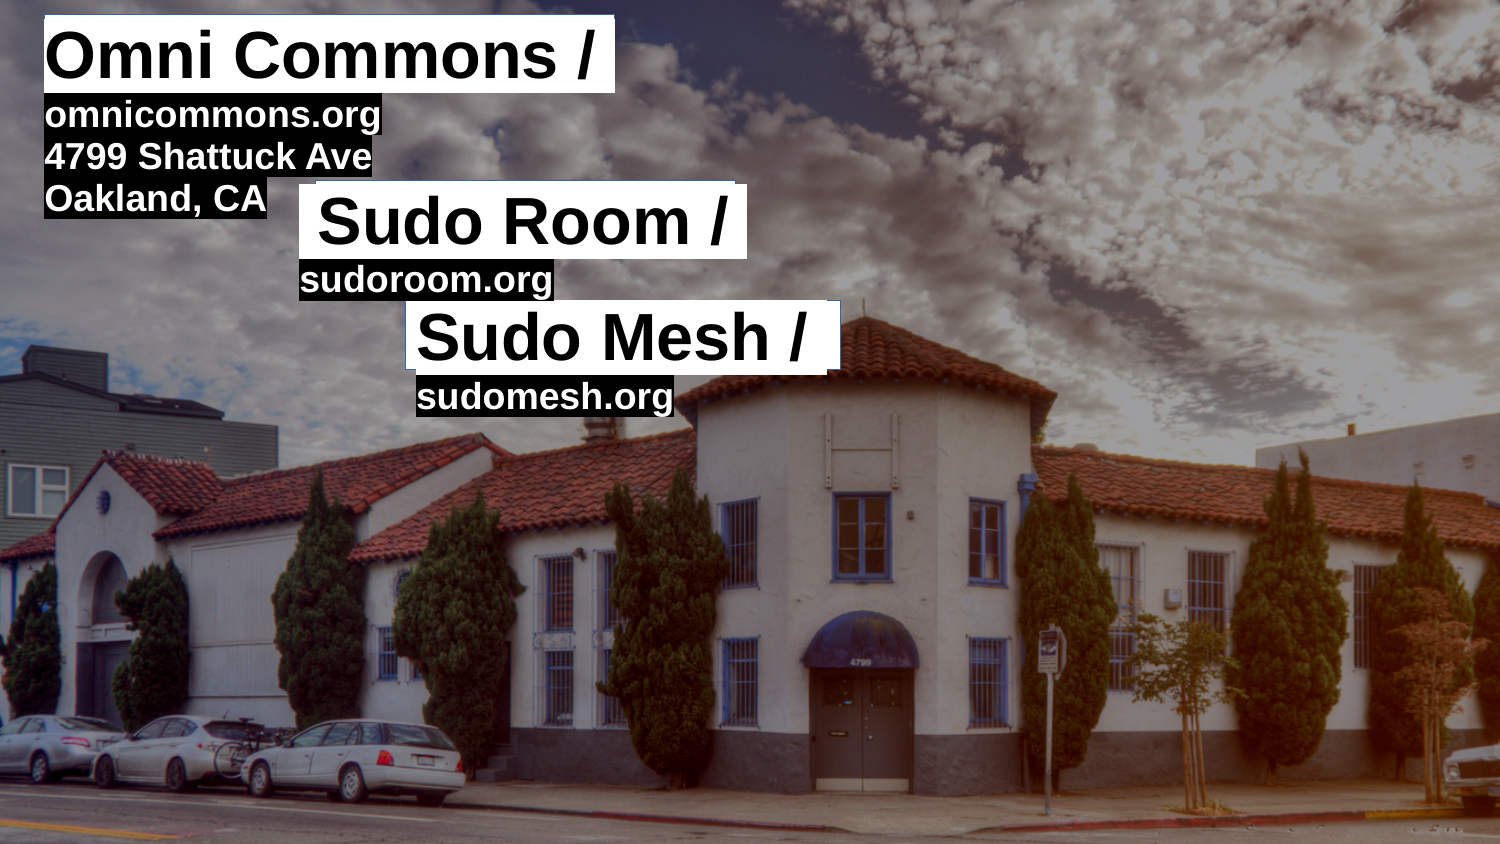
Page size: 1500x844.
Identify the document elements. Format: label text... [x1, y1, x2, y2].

text_box Sudo Room / sudoroom.org [284, 176, 810, 384]
picture [0, 0, 1500, 844]
list [51, 189, 1449, 750]
text_box Sudo Mesh / sudomesh.org [401, 292, 927, 500]
text_box Omni Commons / omnicommons.org 4799 Shattuck Ave Oakland, CA [29, 11, 630, 302]
